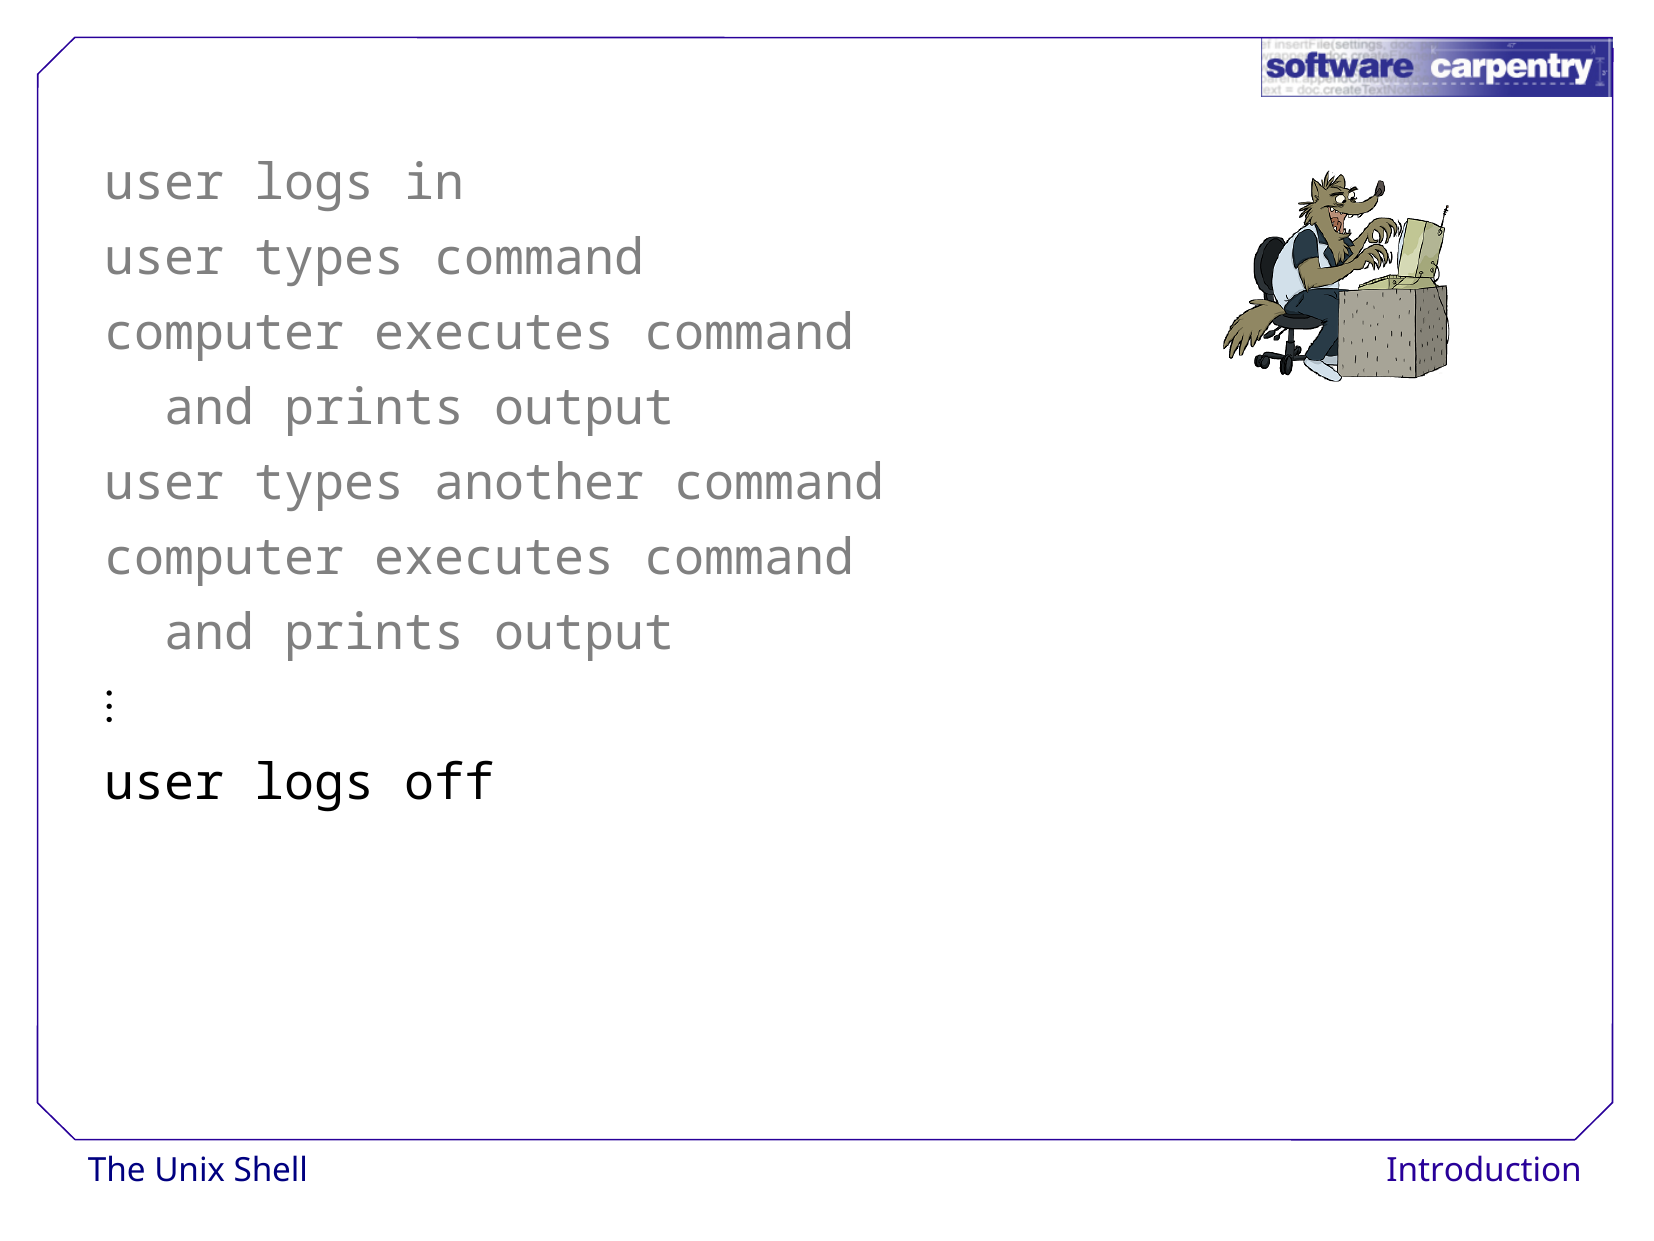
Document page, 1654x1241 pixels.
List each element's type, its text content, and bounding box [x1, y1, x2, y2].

text_box user logs in user types command computer executes command and prints output user types another command computer executes command and prints output ⋮ user logs off [89, 126, 780, 838]
picture [1214, 156, 1469, 402]
picture [1261, 39, 1613, 97]
